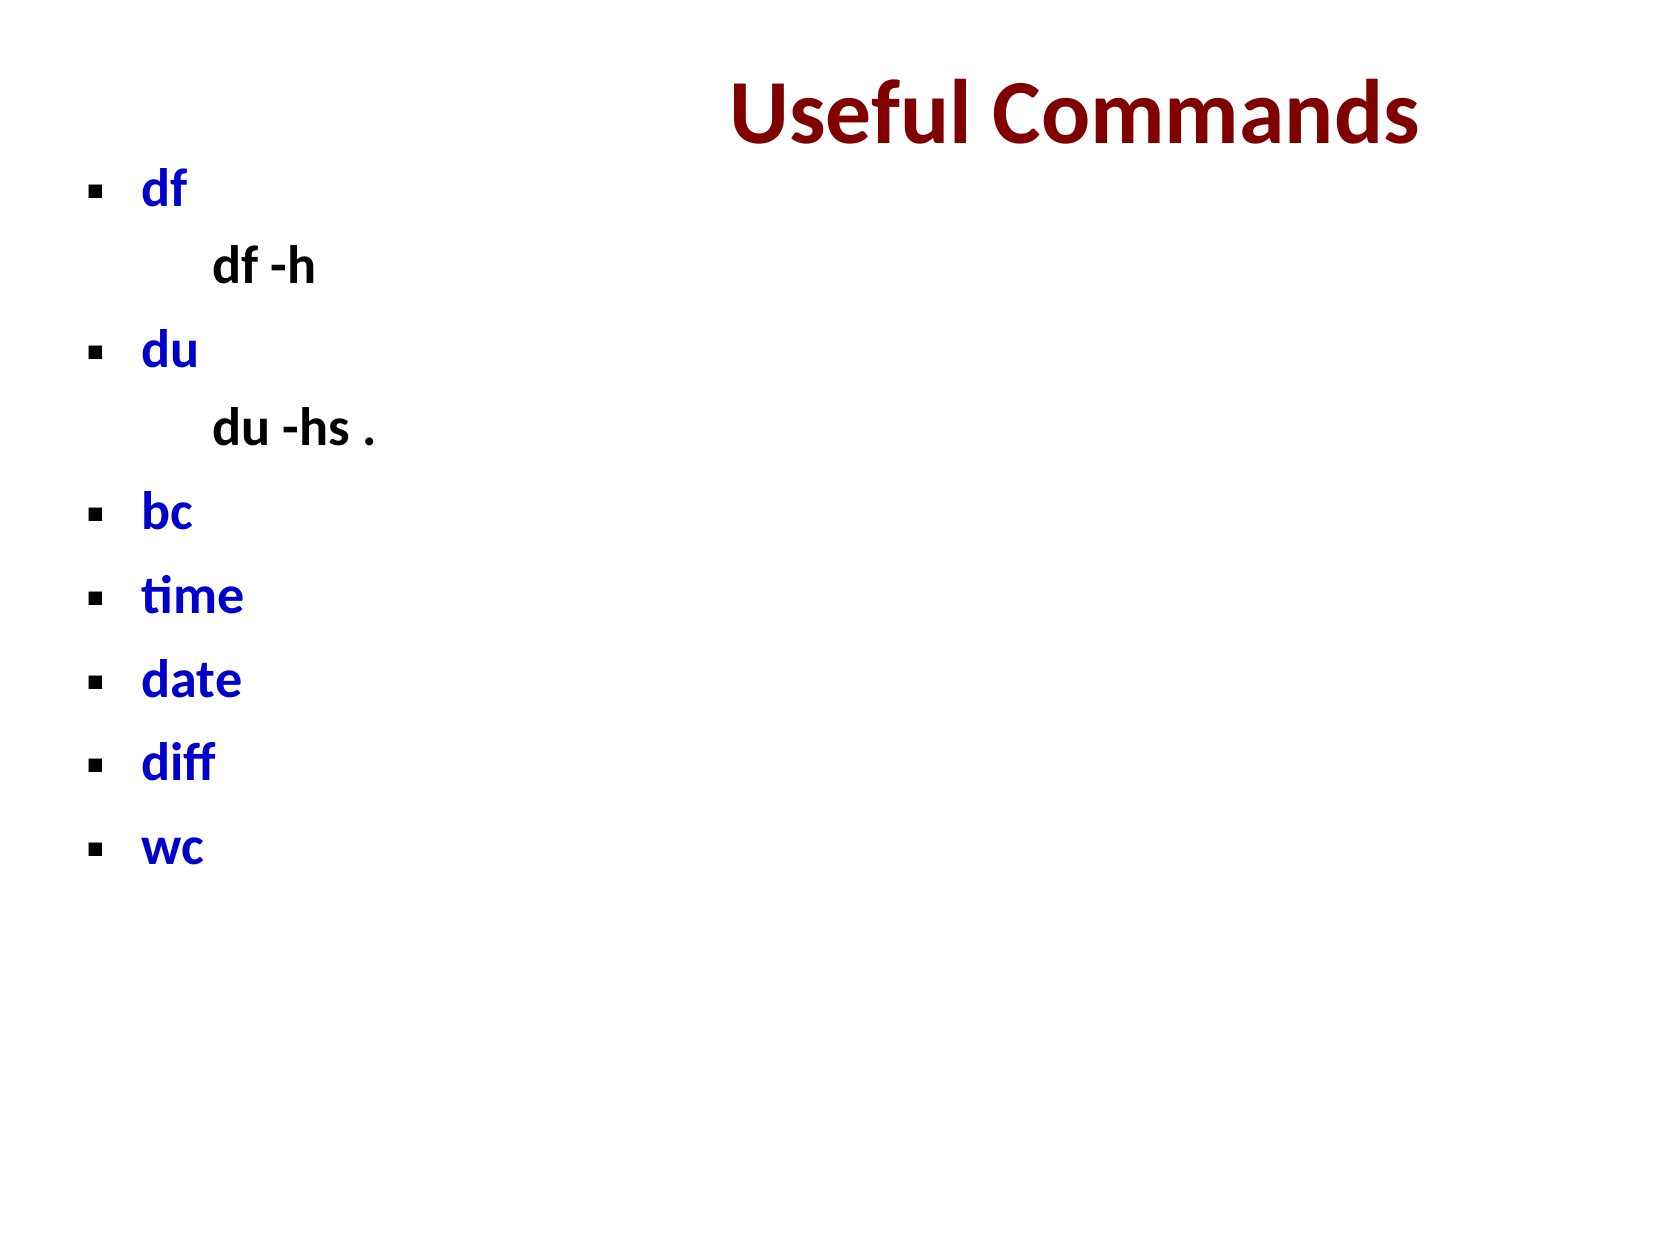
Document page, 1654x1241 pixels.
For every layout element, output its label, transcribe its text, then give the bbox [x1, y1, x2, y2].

list df df -h du du -hs . bc time date diff wc [70, 165, 886, 1229]
title Useful Commands [330, 17, 1654, 225]
